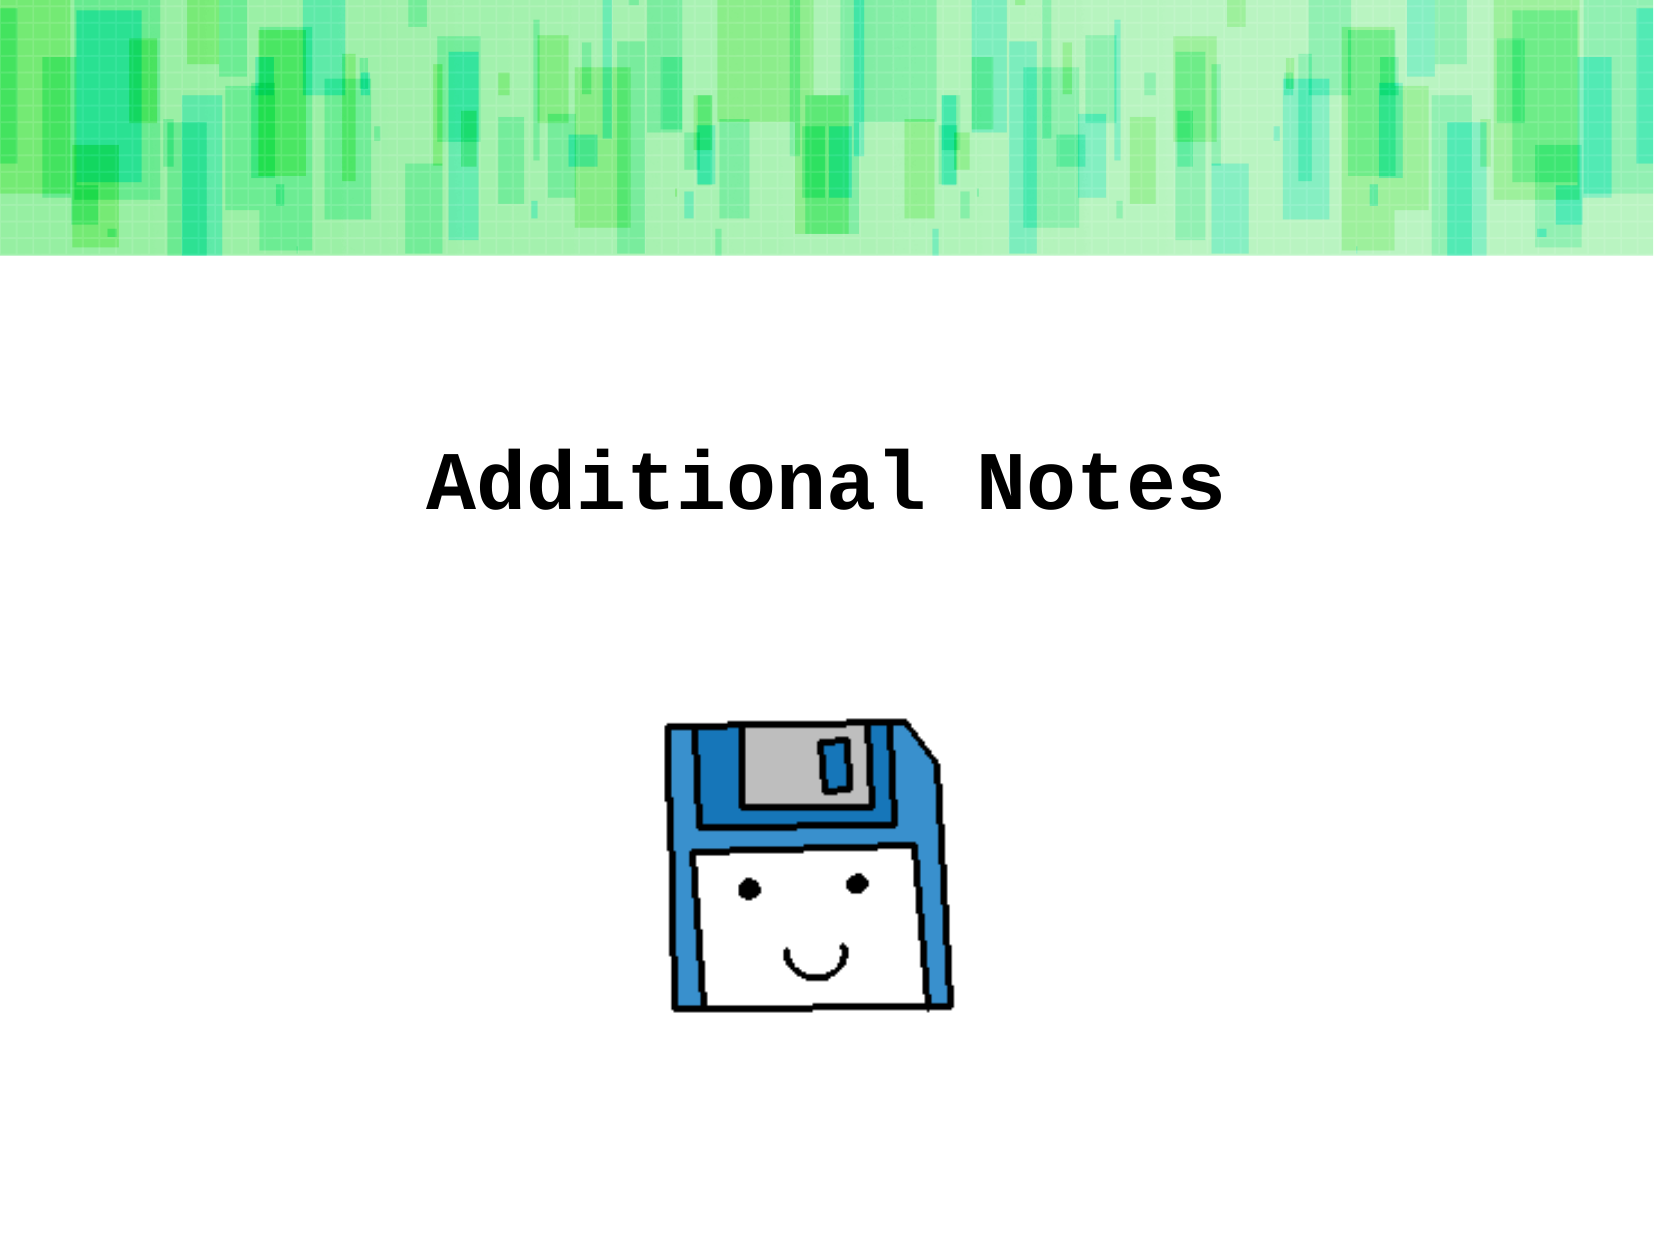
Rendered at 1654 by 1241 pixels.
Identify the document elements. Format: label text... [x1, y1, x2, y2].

subtitle Additional Notes [82, 285, 1571, 691]
picture [0, 0, 1654, 1241]
